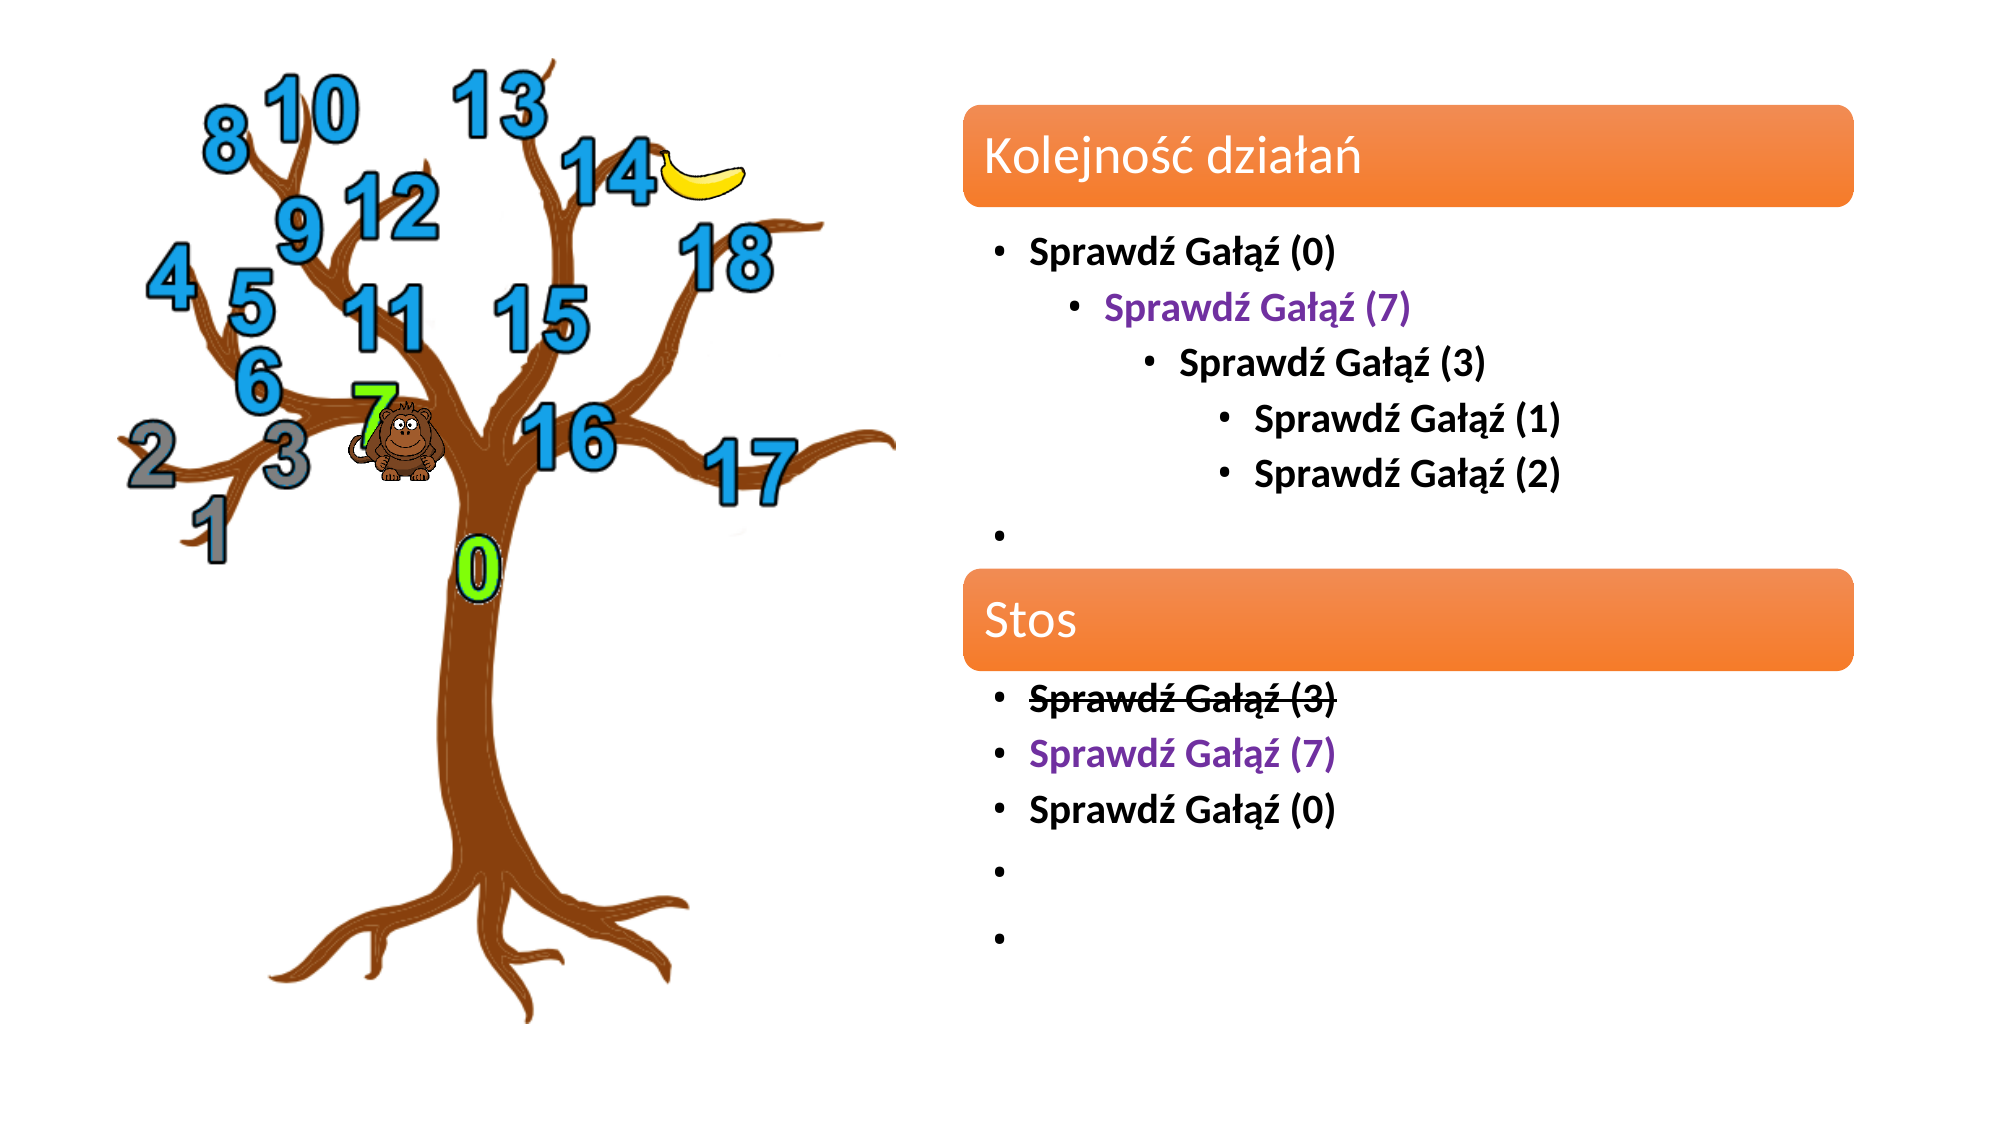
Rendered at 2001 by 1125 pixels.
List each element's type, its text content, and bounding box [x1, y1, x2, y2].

text_box Sprawdź Gałąź (3) Sprawdź Gałąź (7) Sprawdź Gałąź (0) [963, 671, 1854, 954]
text_box Stos [963, 568, 1854, 671]
text_box Sprawdź Gałąź (0) Sprawdź Gałąź (7) Sprawdź Gałąź (3) Sprawdź Gałąź (1) Sprawdź Gałąź (2) [963, 224, 1854, 569]
picture [117, 58, 896, 1024]
text_box Kolejność działań [963, 104, 1854, 208]
